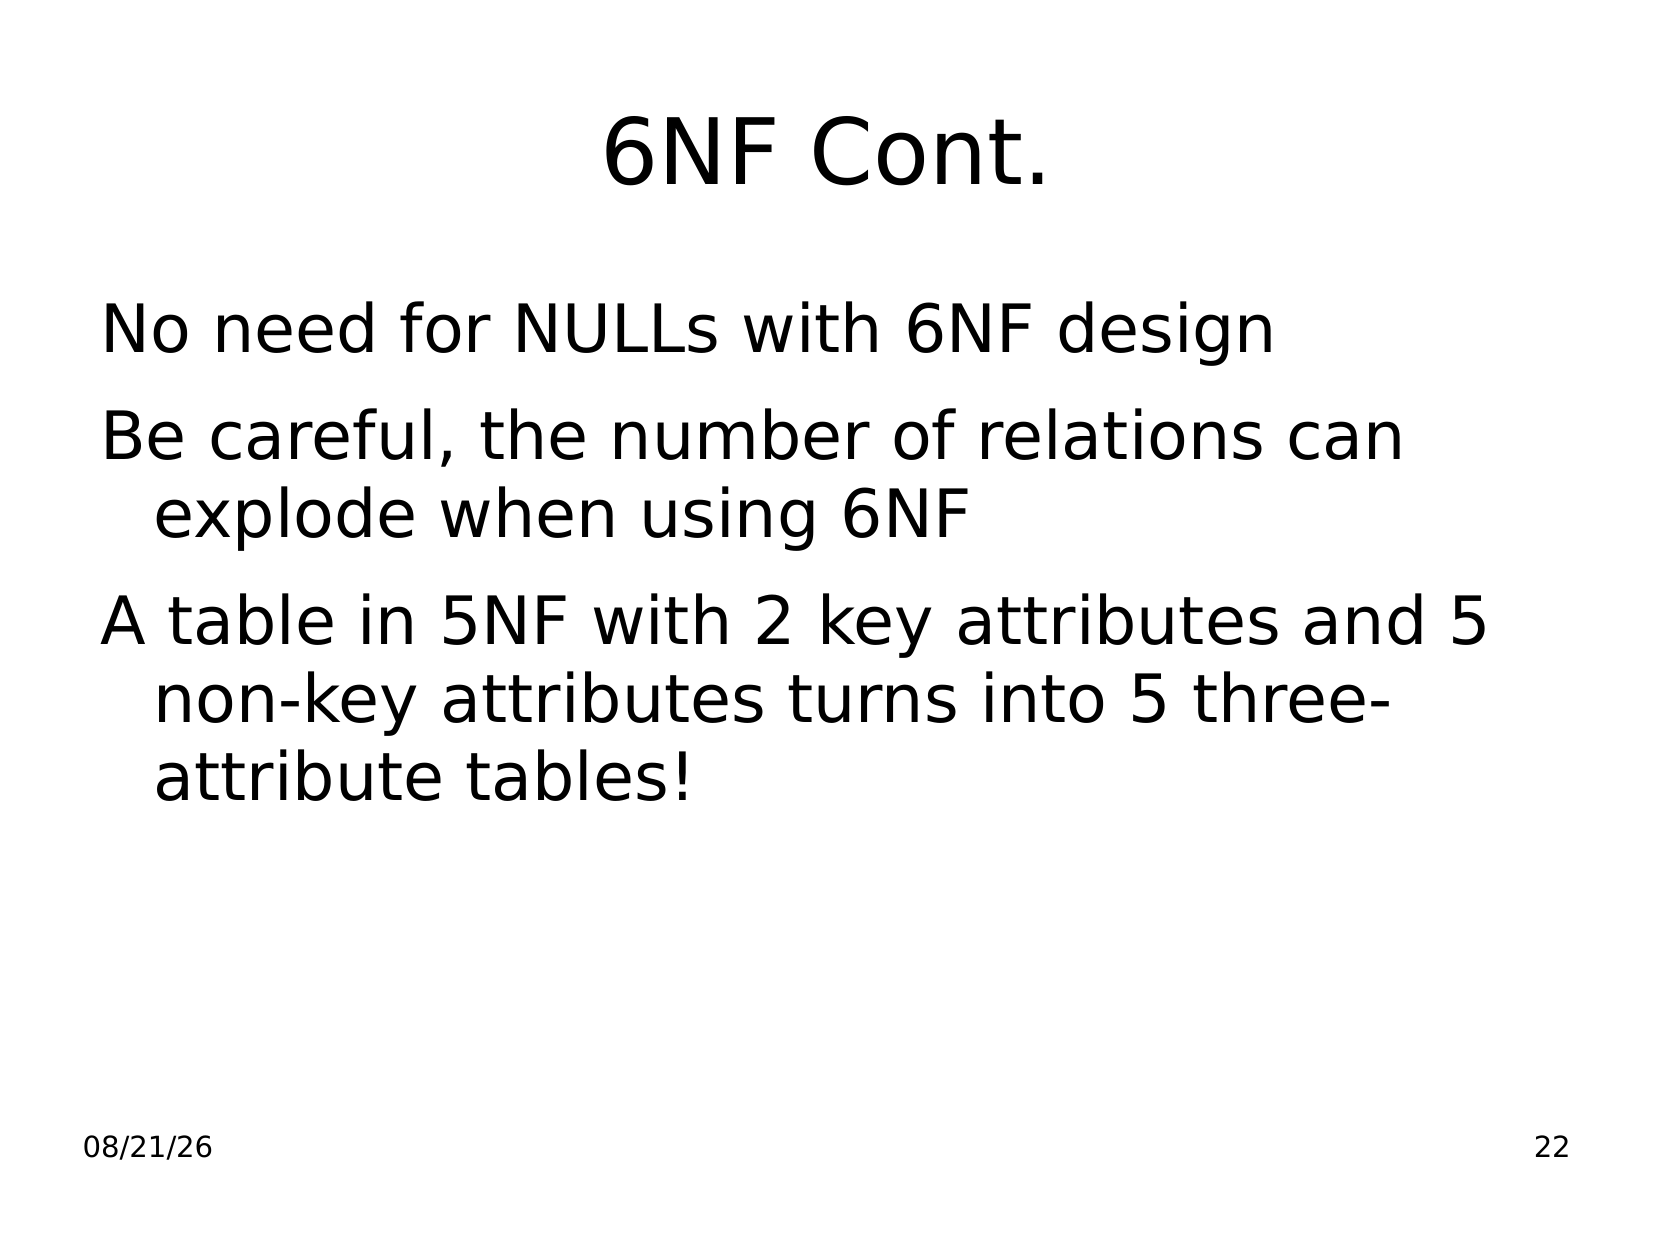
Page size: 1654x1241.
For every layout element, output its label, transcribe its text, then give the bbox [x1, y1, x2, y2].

list No need for NULLs with 6NF design Be careful, the number of relations can explode when using 6NF A table in 5NF with 2 key attributes and 5 non-key attributes turns into 5 three-attribute tables! [82, 290, 1571, 1094]
title 6NF Cont. [82, 56, 1571, 250]
